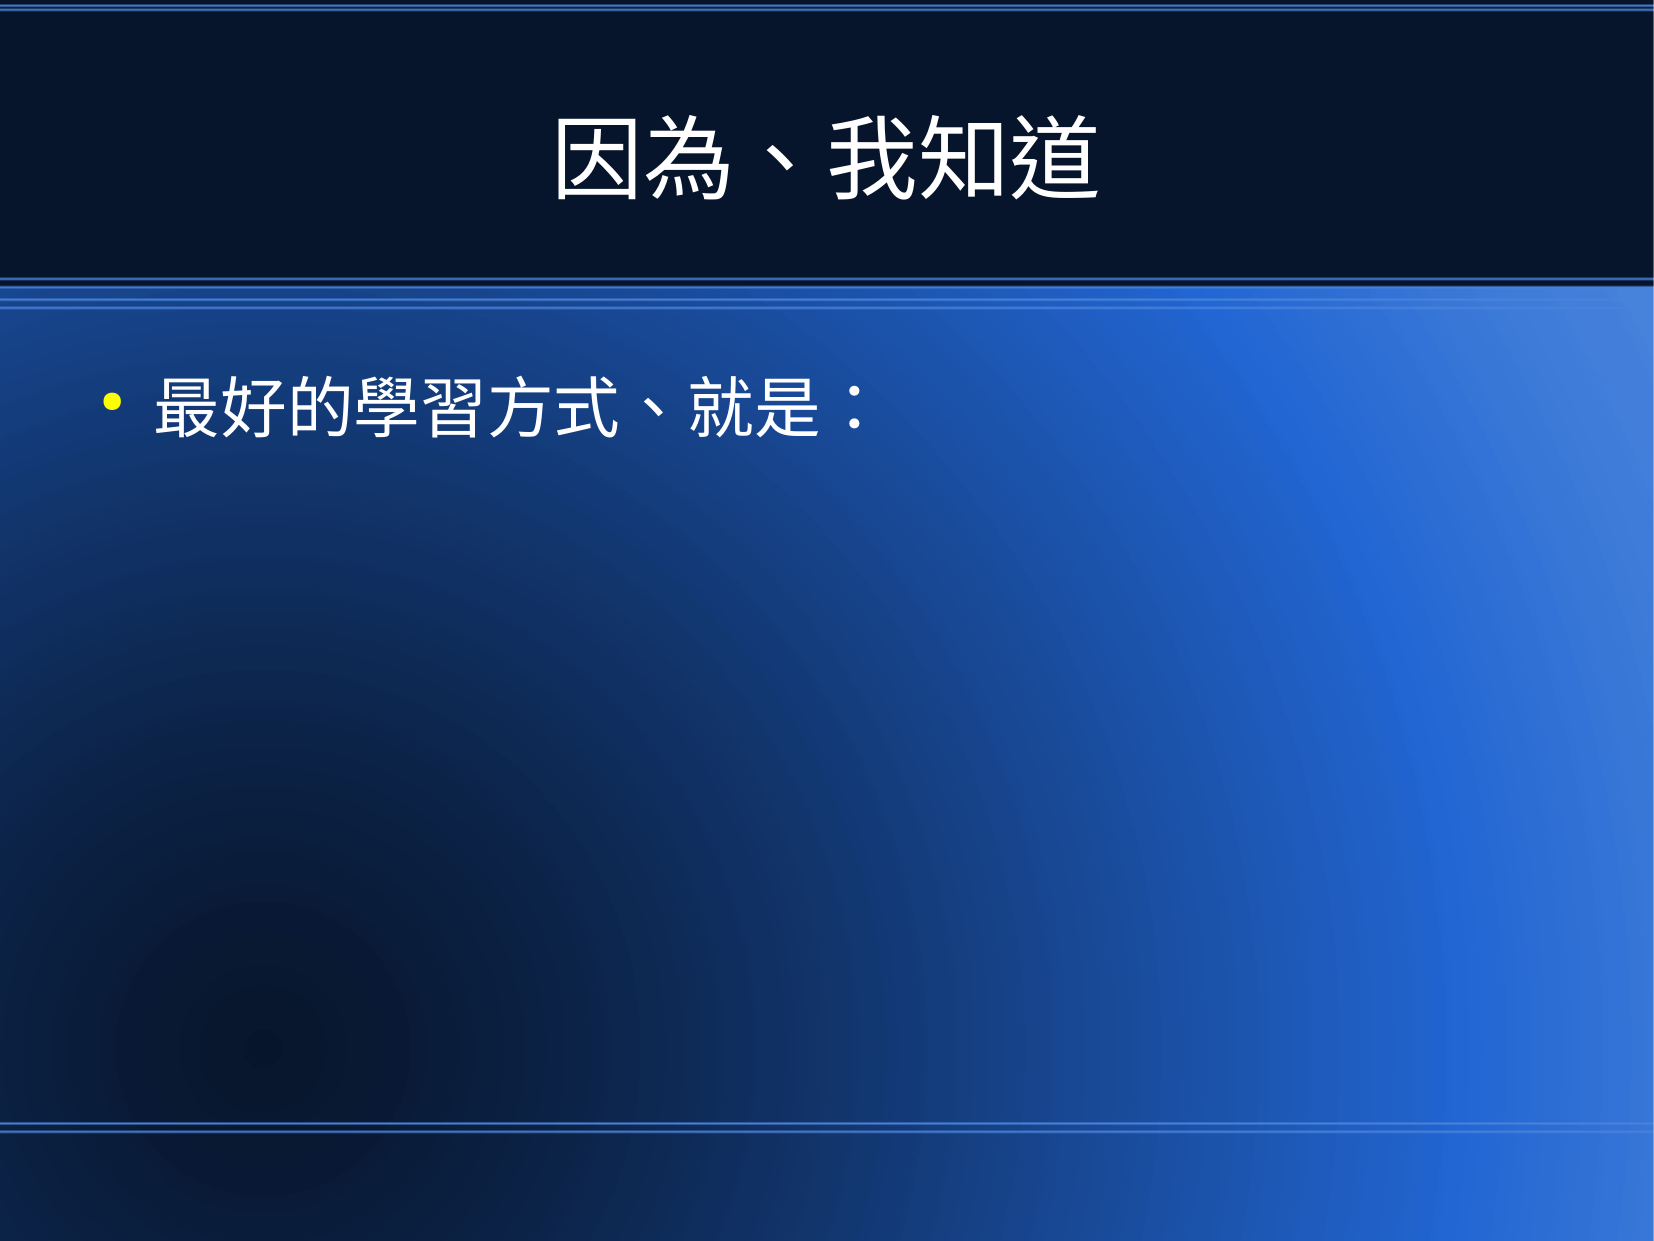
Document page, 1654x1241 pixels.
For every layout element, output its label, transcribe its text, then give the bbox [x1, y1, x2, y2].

title 因為、我知道 [82, 49, 1571, 257]
picture [0, 0, 1654, 1241]
list 最好的學習方式、就是： [82, 355, 1571, 1075]
